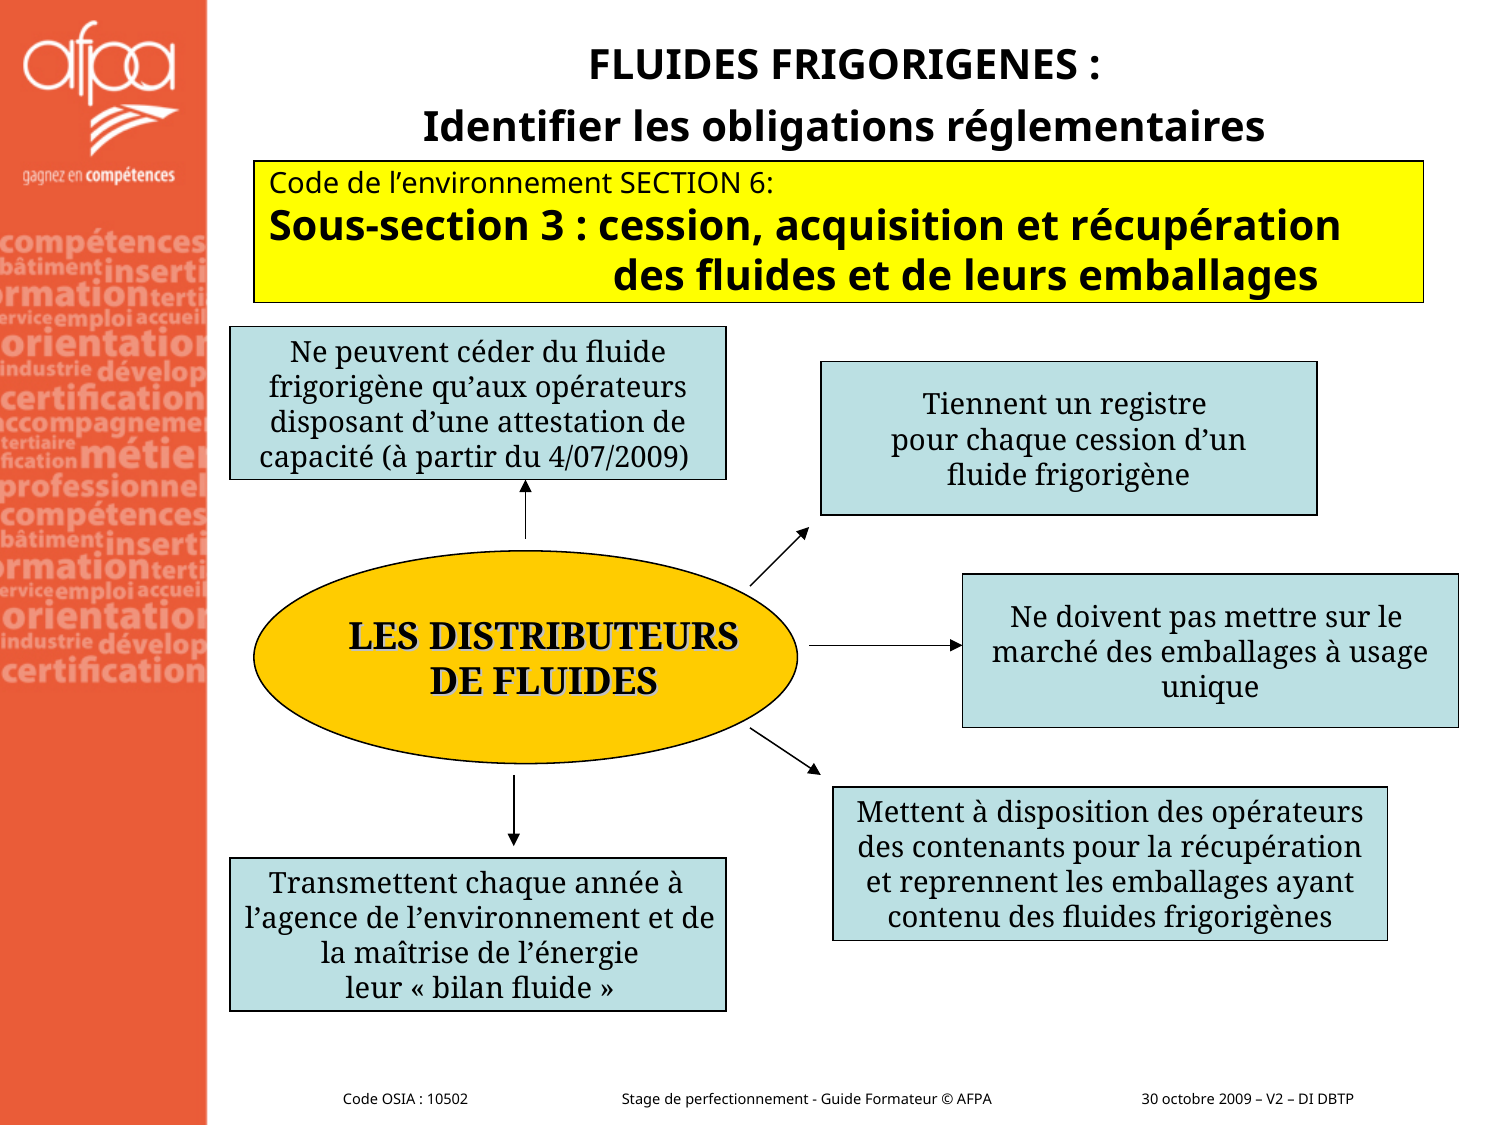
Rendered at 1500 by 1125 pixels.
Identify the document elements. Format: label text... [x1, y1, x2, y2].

text_box Code de l’environnement SECTION 6: Sous-section 3 : cession, acquisition et récupération des fluides et de leurs emballages [253, 160, 1424, 303]
text_box Ne doivent pas mettre sur le marché des emballages à usage unique [962, 574, 1459, 728]
subtitle FLUIDES FRIGORIGENES : Identifier les obligations réglementaires [242, 31, 1447, 202]
picture [0, 0, 1500, 1125]
text_box Transmettent chaque année à l’agence de l’environnement et de la maîtrise de l’énergie leur « bilan fluide » [230, 857, 727, 1012]
text_box Tiennent un registre pour chaque cession d’un fluide frigorigène [820, 361, 1317, 516]
text_box Mettent à disposition des opérateurs des contenants pour la récupération et reprennent les emballages ayant contenu des fluides frigorigènes [832, 786, 1388, 941]
text_box LES DISTRIBUTEURS DE FLUIDES [253, 550, 798, 764]
text_box Ne peuvent céder du fluide frigorigène qu’aux opérateurs disposant d’une attestation de capacité (à partir du 4/07/2009) [230, 326, 727, 480]
